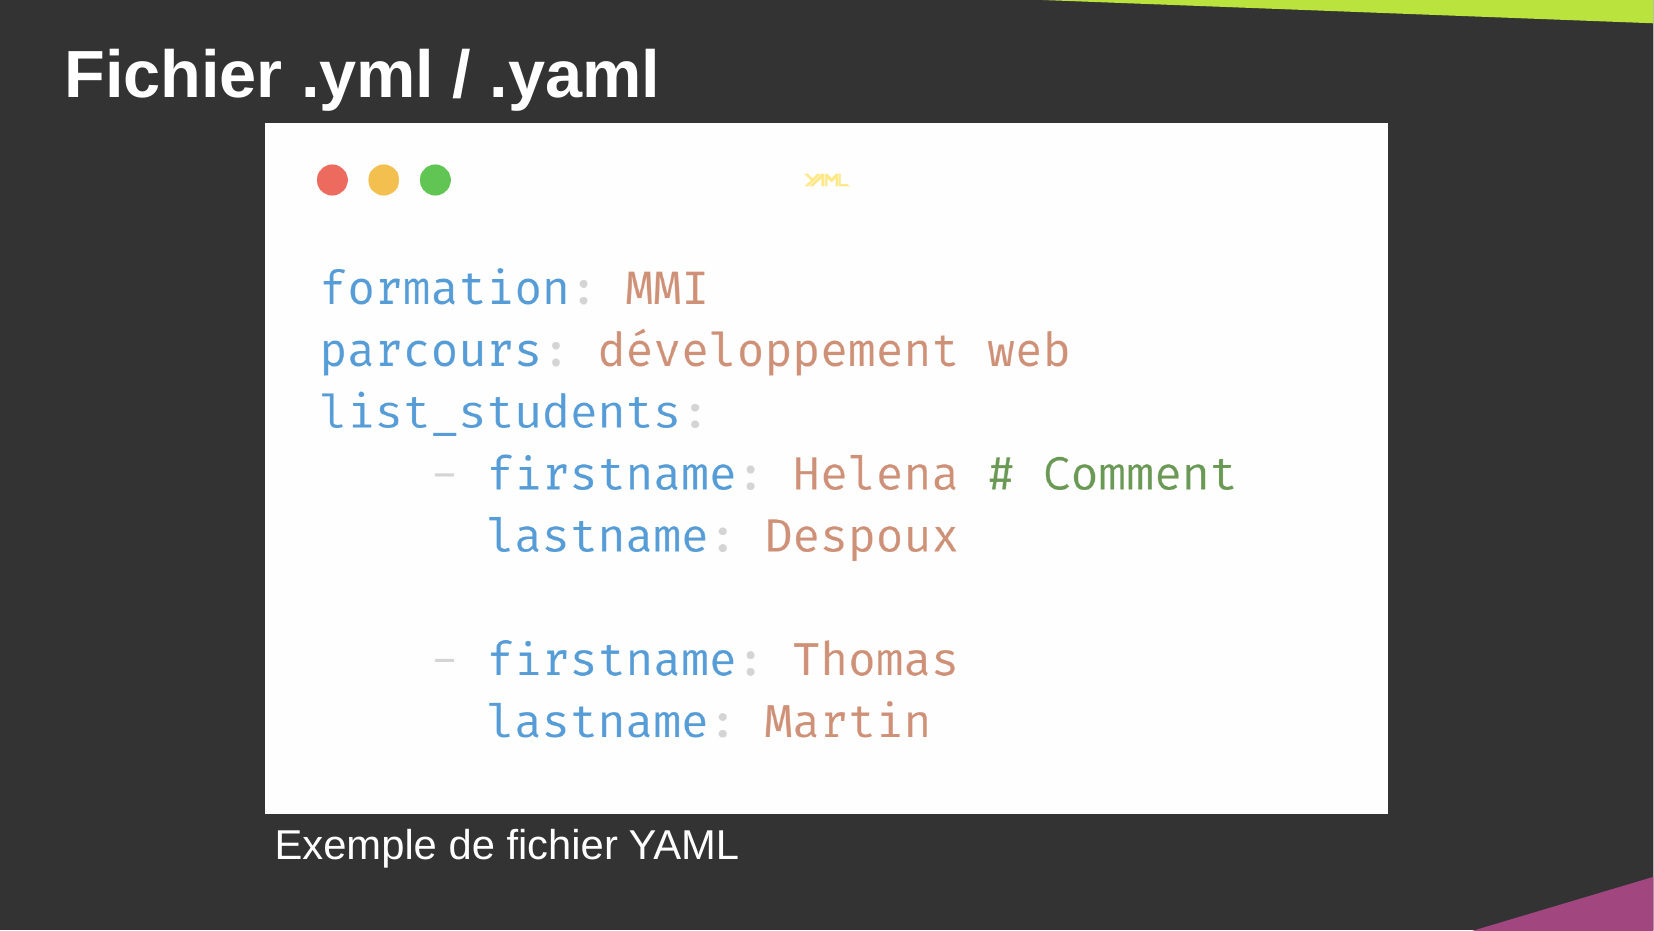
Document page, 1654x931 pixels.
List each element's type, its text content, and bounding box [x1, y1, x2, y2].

text_box [1042, 0, 1654, 24]
title Fichier .yml / .yaml [64, 37, 1105, 119]
text_box Exemple de fichier YAML [259, 814, 1394, 898]
text_box [1471, 876, 1654, 931]
picture [265, 123, 1388, 814]
